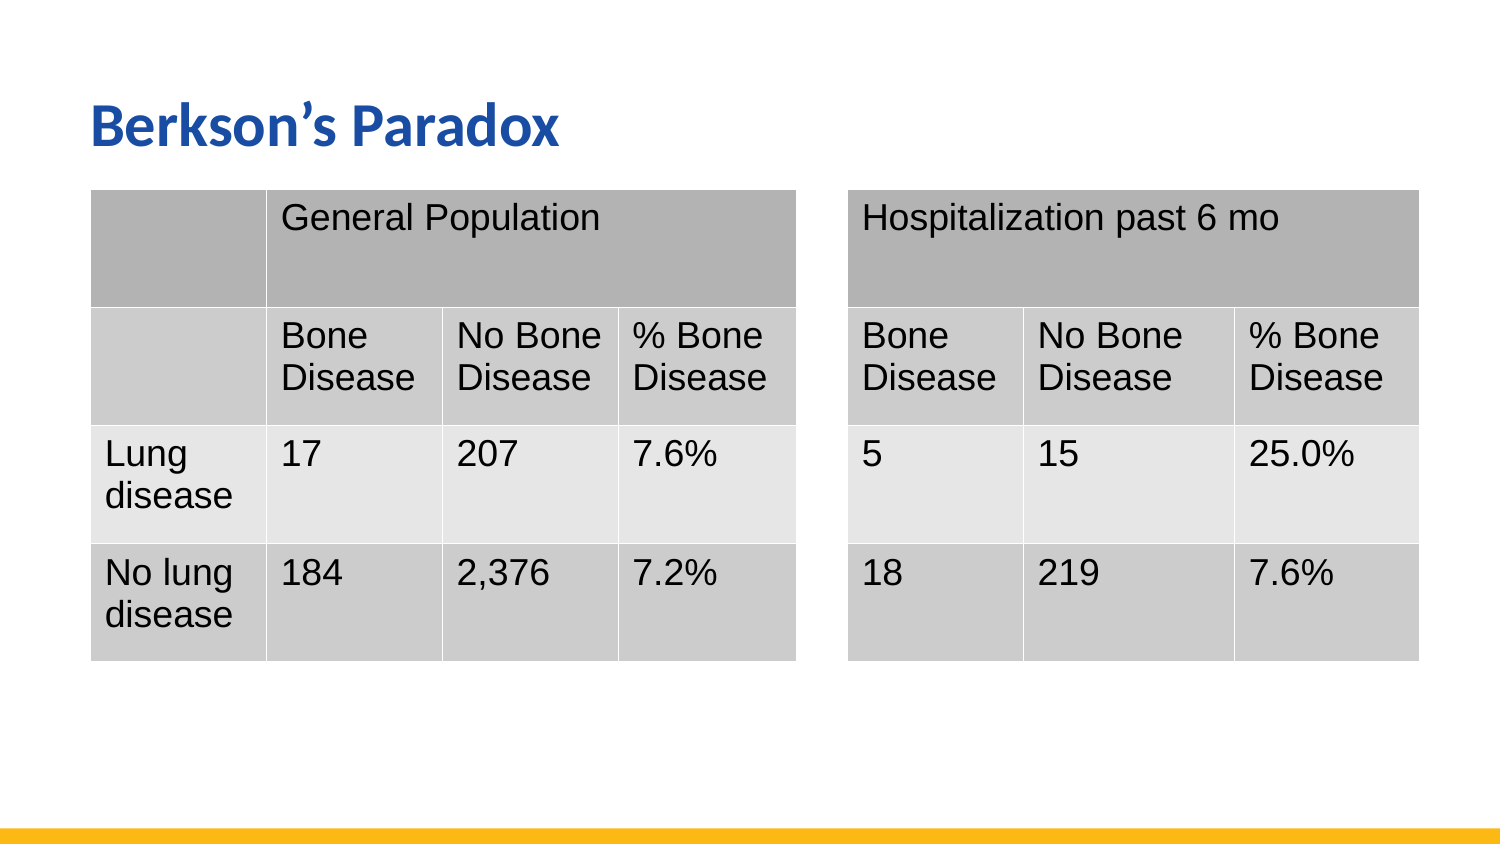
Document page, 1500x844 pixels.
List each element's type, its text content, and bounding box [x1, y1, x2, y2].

table_cell 7.6% [1235, 544, 1419, 661]
table_cell [797, 308, 847, 425]
table_cell % Bone Disease [1235, 308, 1419, 425]
table_cell Lung disease [91, 426, 266, 543]
table_cell 207 [443, 426, 618, 543]
table_cell 7.2% [619, 544, 796, 661]
table_cell No Bone Disease [1024, 308, 1234, 425]
table_cell [91, 308, 266, 425]
table_cell Bone Disease [848, 308, 1023, 425]
table_cell [797, 544, 847, 661]
table_cell No lung disease [91, 544, 266, 661]
table_cell Bone Disease [267, 308, 442, 425]
table_cell 184 [267, 544, 442, 661]
table_cell % Bone Disease [619, 308, 796, 425]
table_cell 15 [1024, 426, 1234, 543]
table_cell 7.6% [619, 426, 796, 543]
table_cell 219 [1024, 544, 1234, 661]
table_header Hospitalization past 6 mo [848, 190, 1419, 307]
table_cell [797, 426, 847, 543]
table_cell No Bone Disease [443, 308, 618, 425]
table_cell 18 [848, 544, 1023, 661]
table_cell 25.0% [1235, 426, 1419, 543]
table_cell 17 [267, 426, 442, 543]
title Berkson’s Paradox [75, 0, 1425, 197]
table_header [797, 190, 847, 307]
table_header General Population [267, 190, 796, 307]
table_cell 2,376 [443, 544, 618, 661]
table_cell 5 [848, 426, 1023, 543]
table_header [91, 190, 266, 307]
